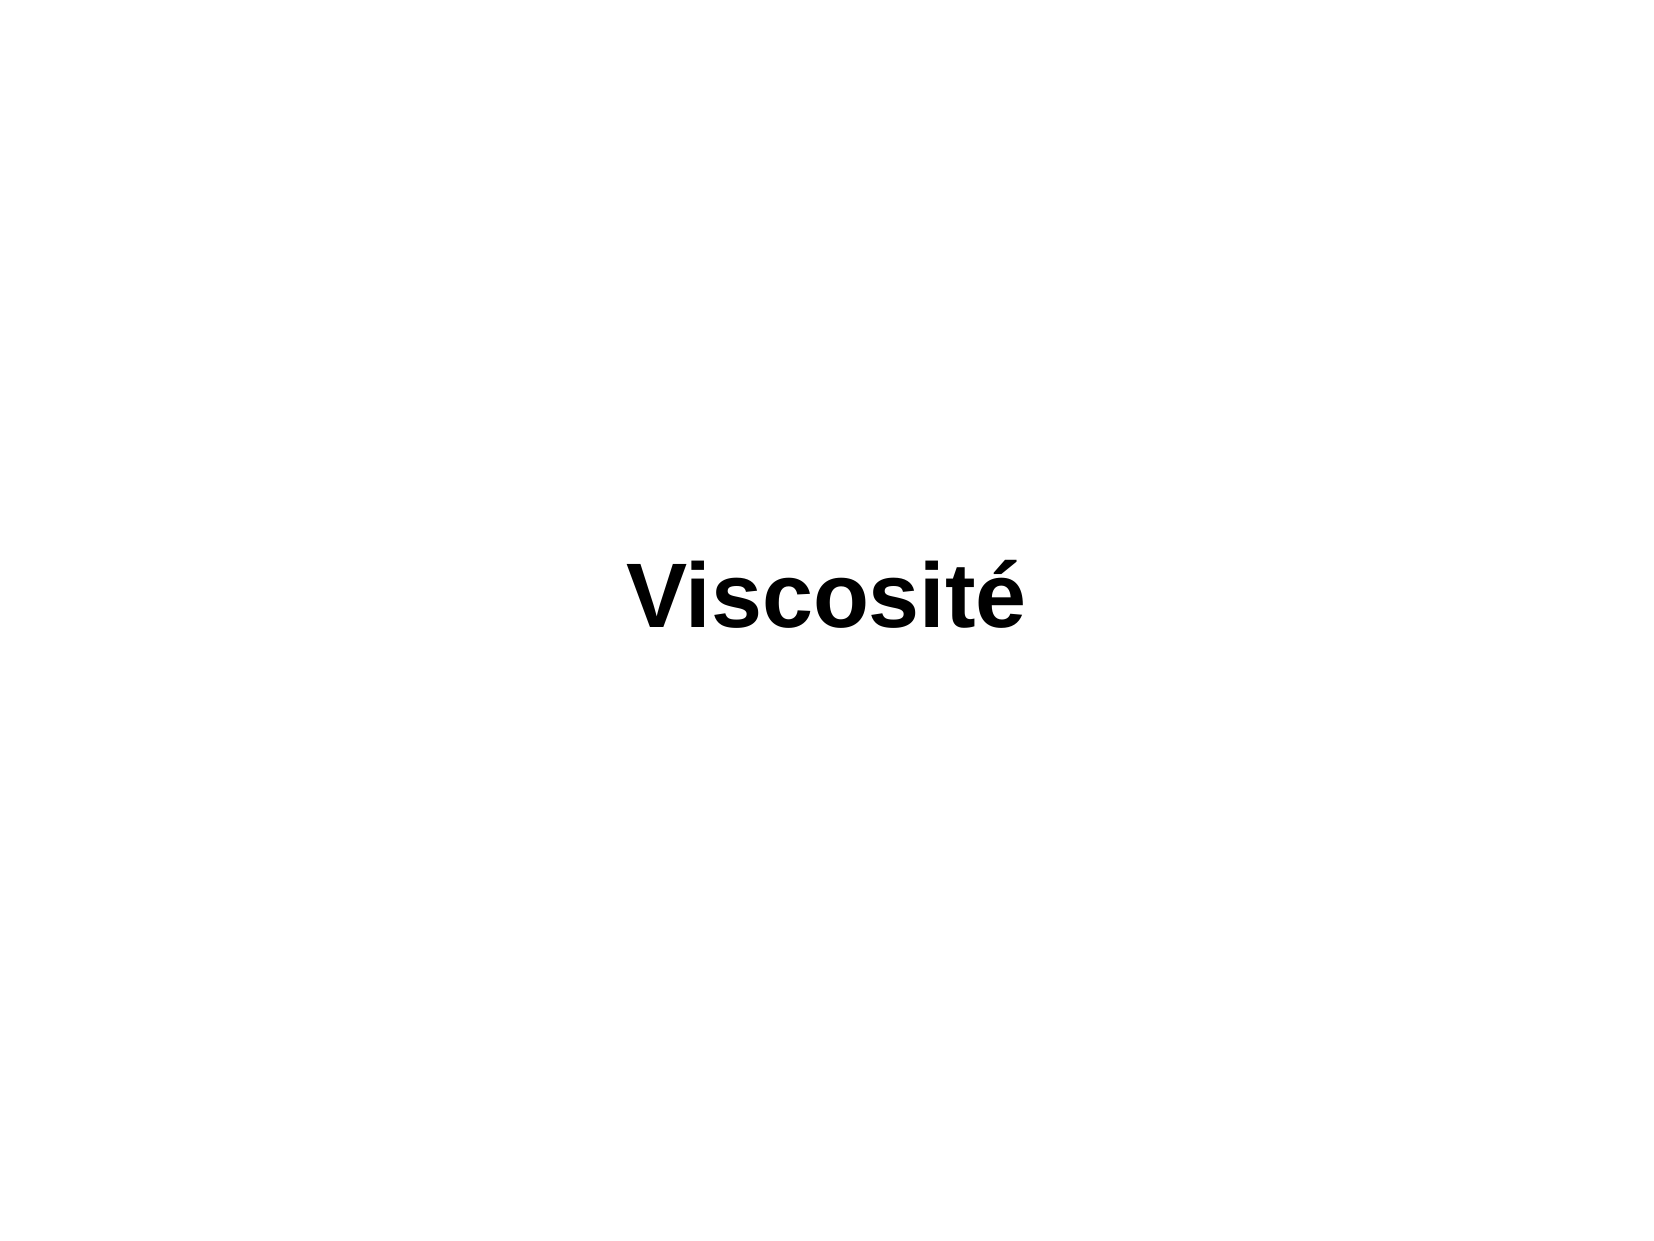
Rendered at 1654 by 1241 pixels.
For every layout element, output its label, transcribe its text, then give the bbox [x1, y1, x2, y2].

text_box Viscosité [0, 537, 1654, 655]
